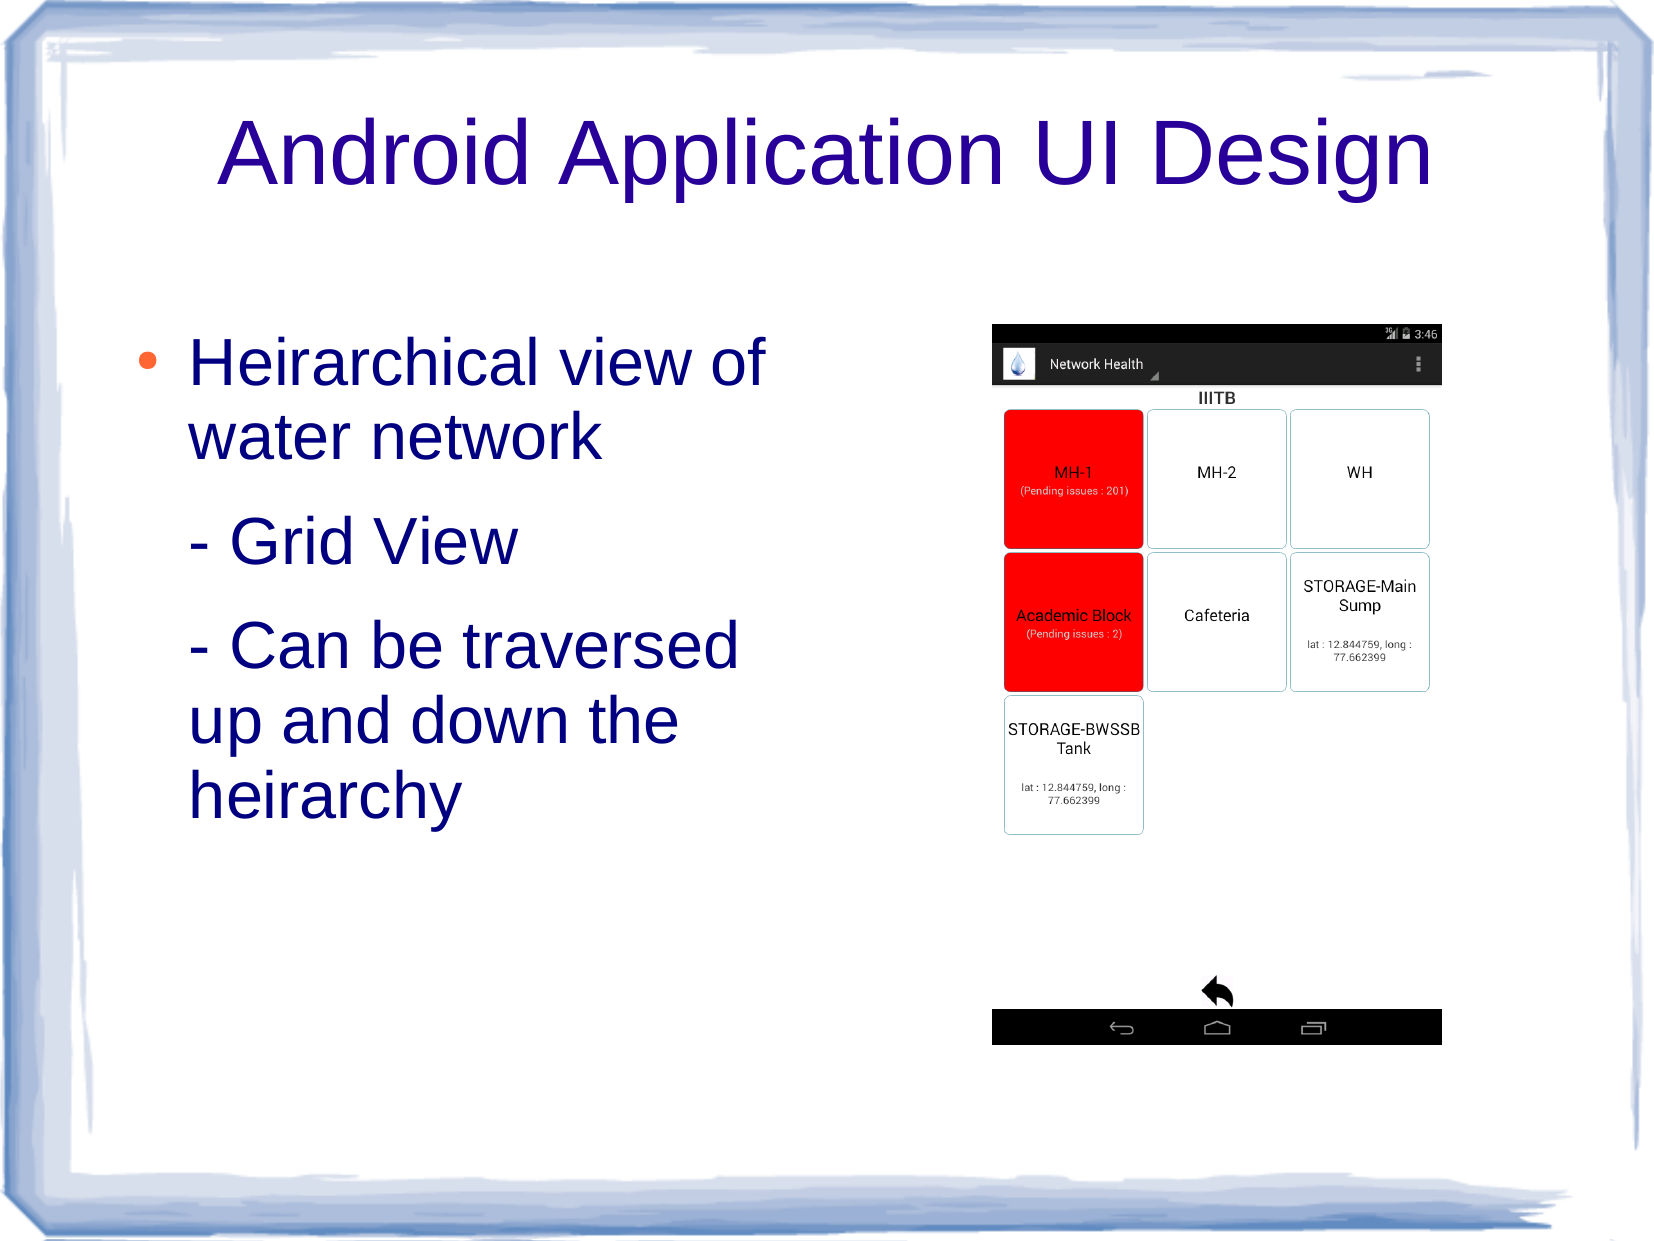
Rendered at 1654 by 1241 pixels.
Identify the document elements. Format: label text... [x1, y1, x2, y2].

picture [0, 0, 1654, 1241]
list Heirarchical view of water network - Grid View - Can be traversed up and down the heirarchy [118, 324, 827, 1045]
title Android Application UI Design [82, 49, 1571, 257]
